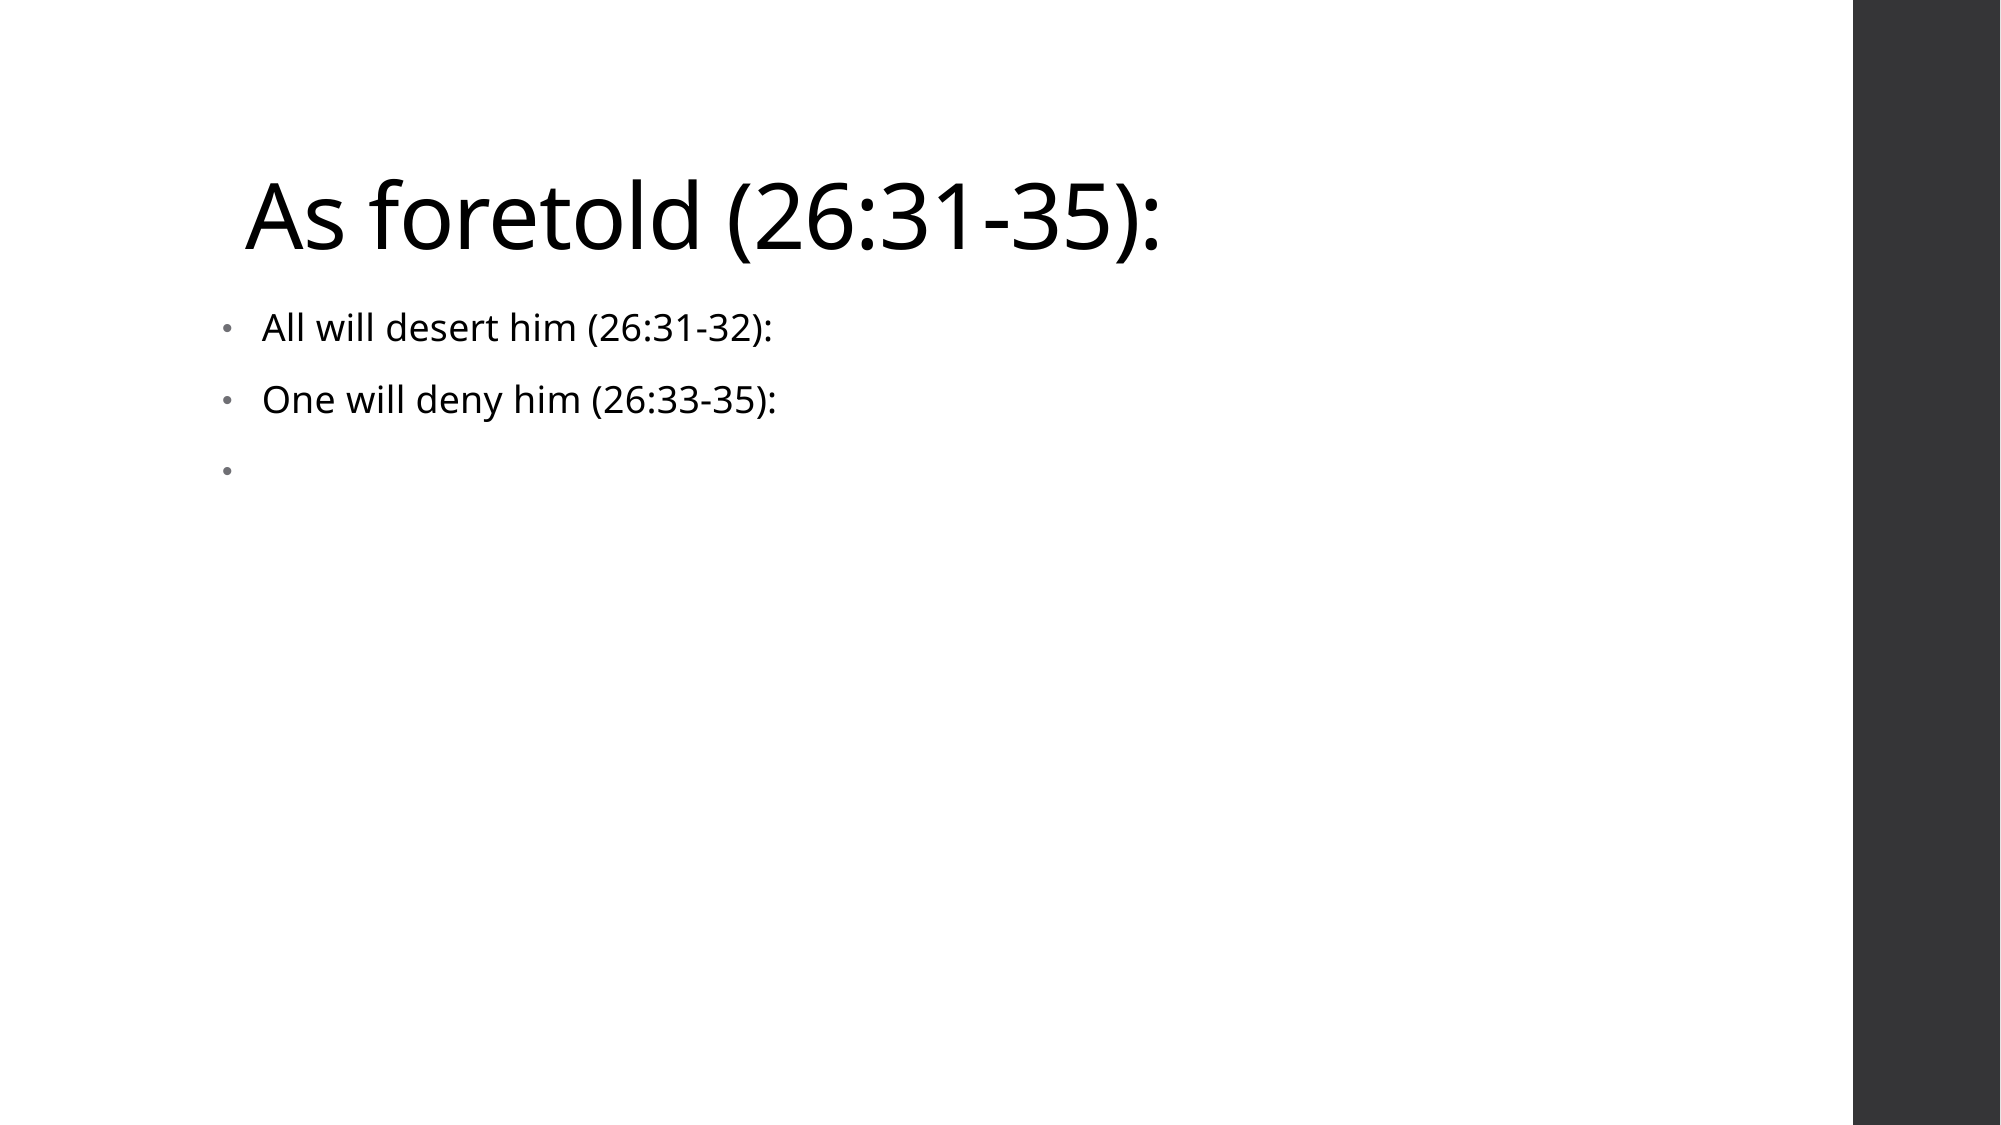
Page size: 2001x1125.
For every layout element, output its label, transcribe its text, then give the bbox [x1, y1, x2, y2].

list All will desert him (26:31-32): One will deny him (26:33-35): [206, 299, 1617, 1014]
title As foretold (26:31-35): [206, 60, 1797, 278]
